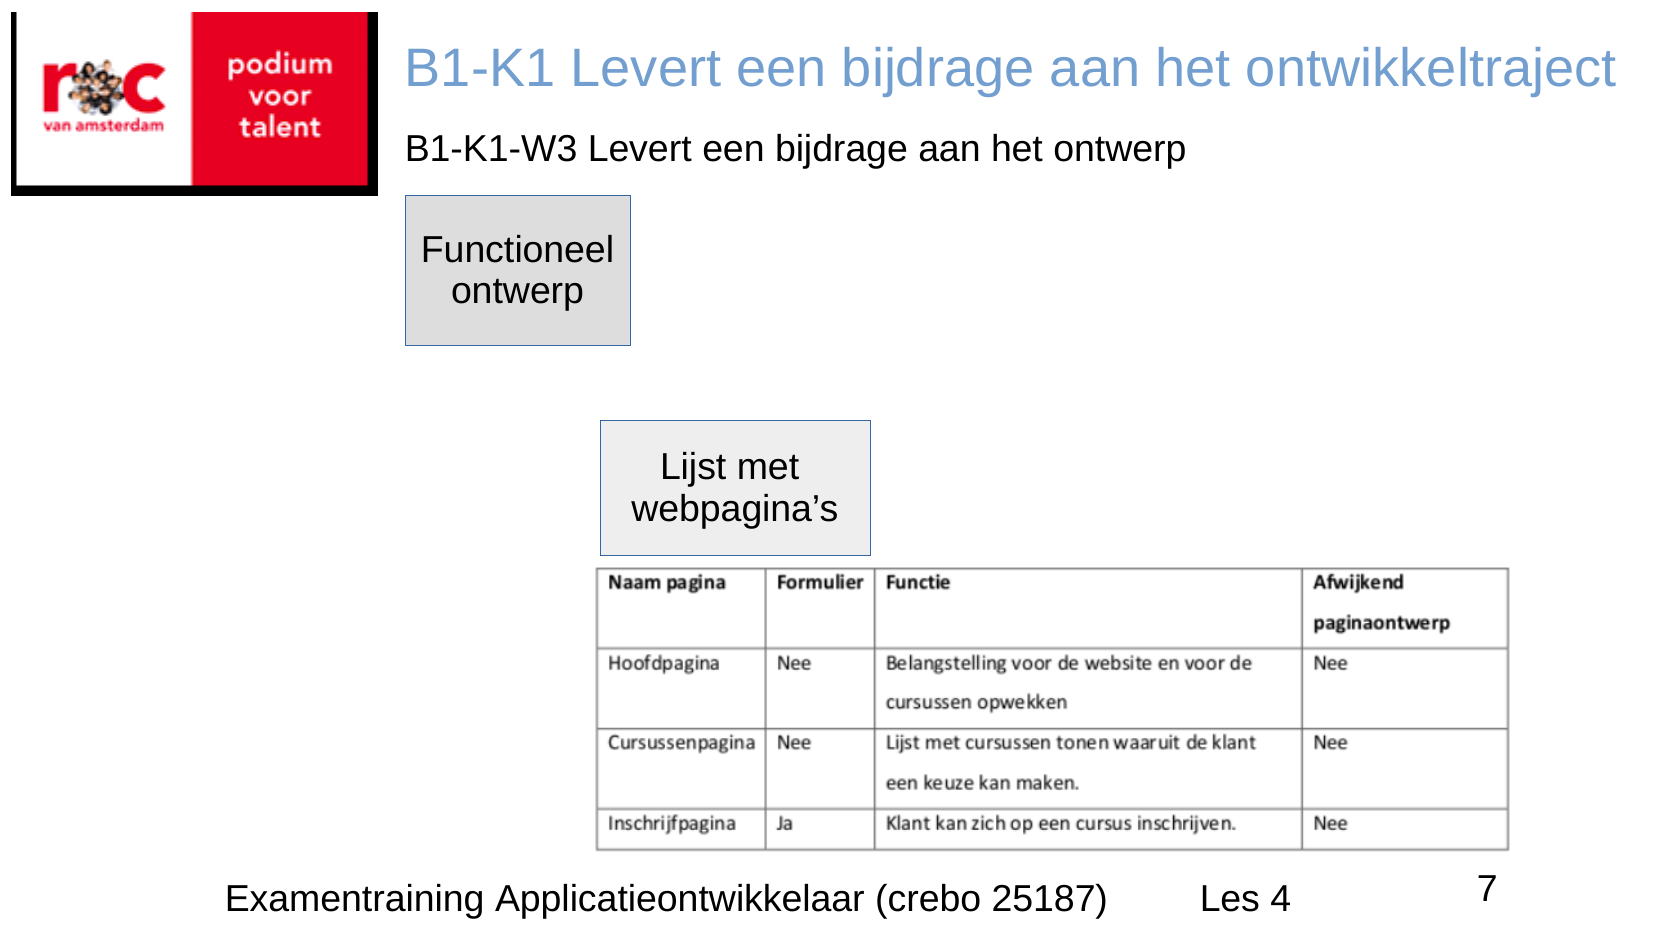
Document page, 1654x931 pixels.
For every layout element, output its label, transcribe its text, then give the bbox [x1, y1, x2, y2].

picture [585, 560, 1516, 861]
text_box Functioneel ontwerp [405, 195, 631, 346]
text_box Lijst met webpagina’s [600, 420, 871, 556]
text_box <number> [1462, 860, 1654, 931]
text_box Les 4 [1185, 870, 1336, 927]
text_box B1-K1 Levert een bijdrage aan het ontwikkeltraject [390, 30, 1654, 166]
picture [11, 12, 378, 196]
text_box Examentraining Applicatieontwikkelaar (crebo 25187) [210, 870, 1141, 927]
text_box B1-K1-W3 Levert een bijdrage aan het ontwerp [390, 120, 1486, 219]
